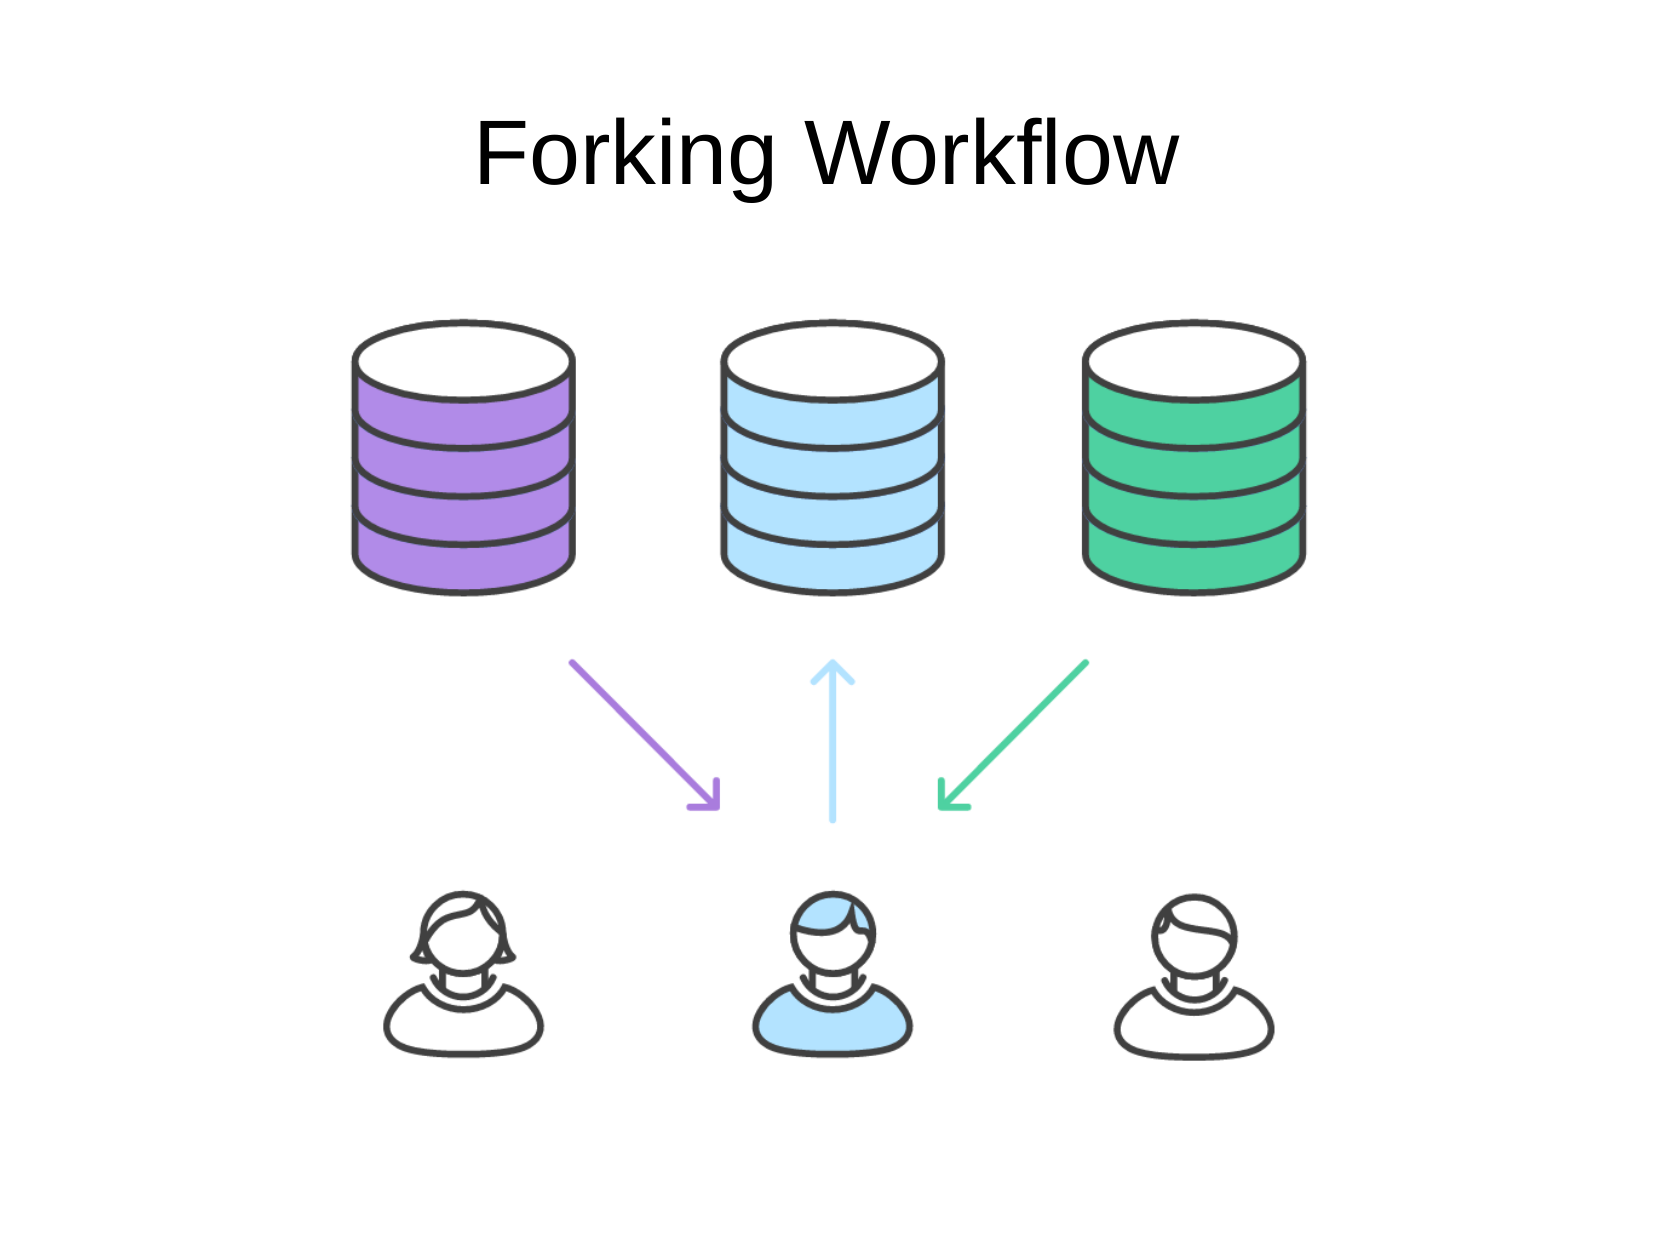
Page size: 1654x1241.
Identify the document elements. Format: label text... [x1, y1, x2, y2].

title Forking Workflow [82, 49, 1571, 257]
picture [315, 300, 1366, 1066]
